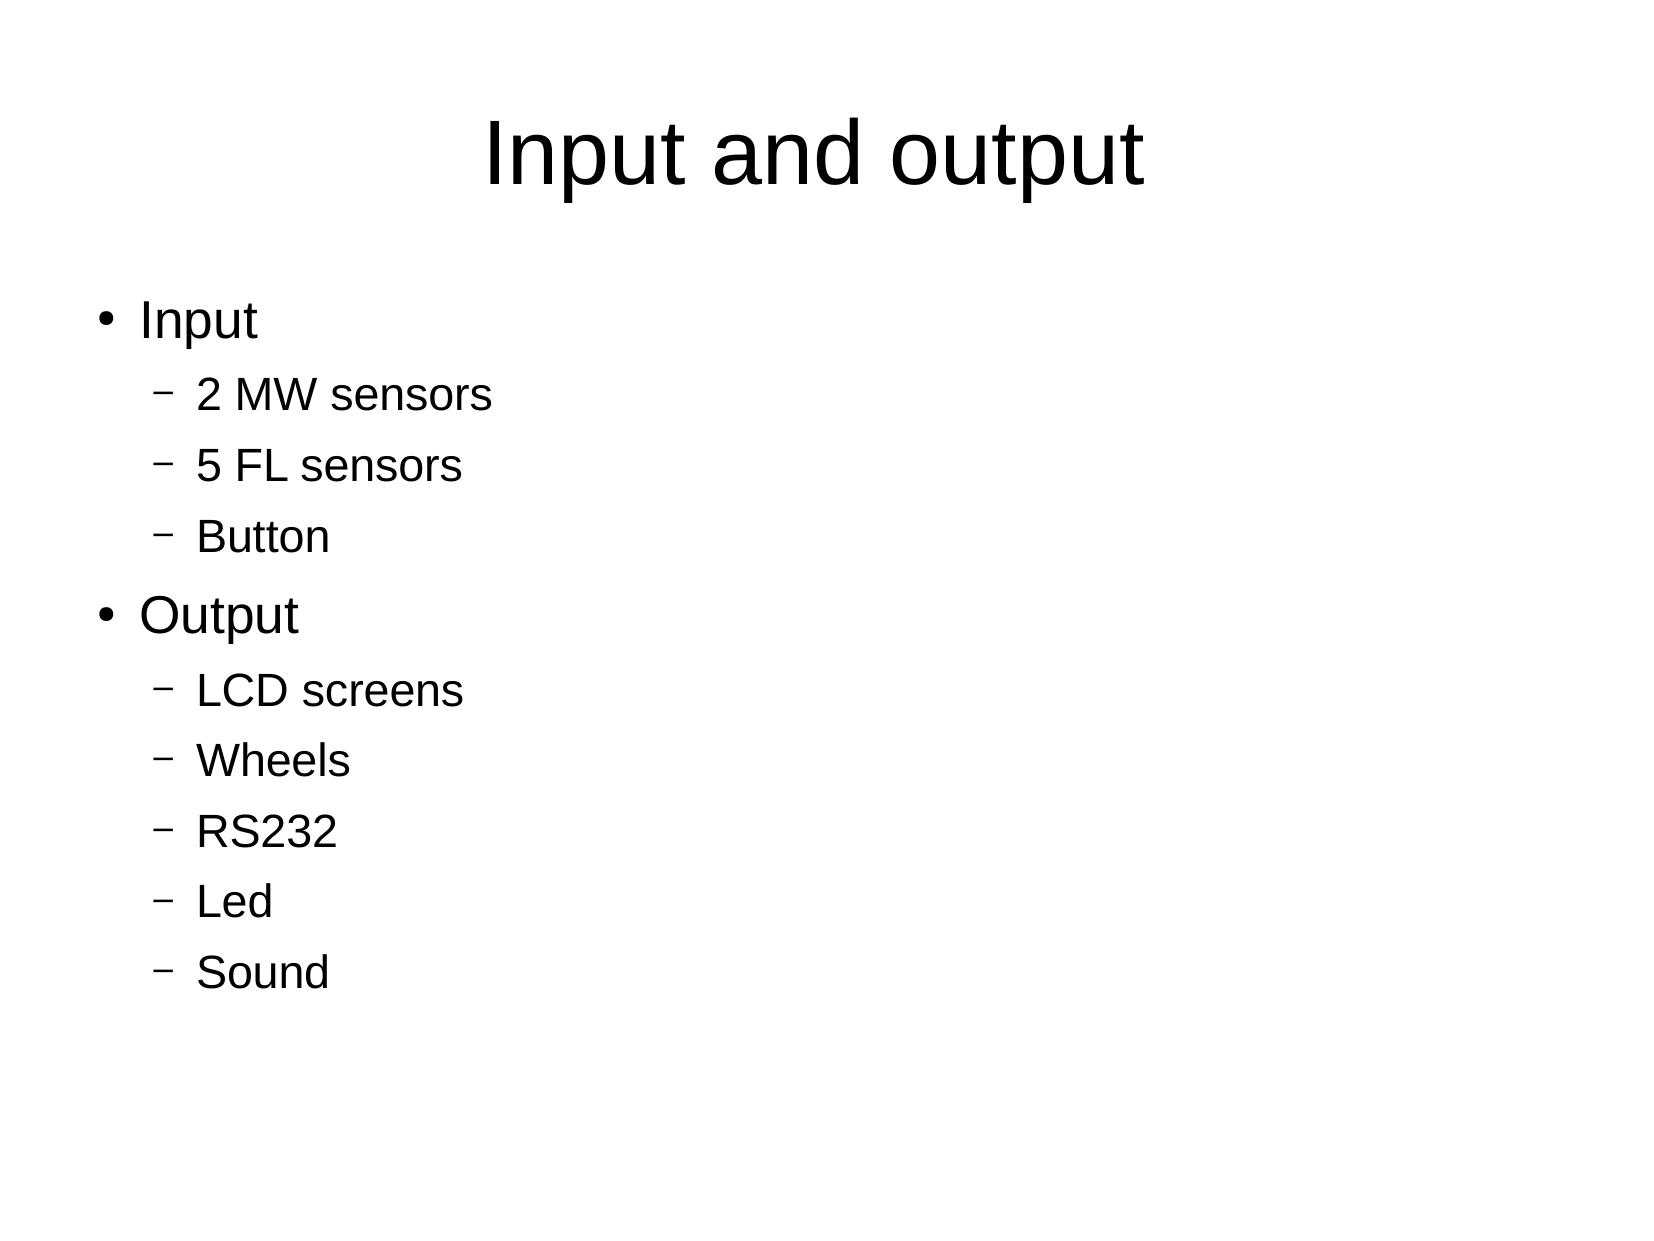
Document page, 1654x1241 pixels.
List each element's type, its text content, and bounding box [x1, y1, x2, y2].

list Input 2 MW sensors 5 FL sensors Button Output LCD screens Wheels RS232 Led Sound [82, 290, 1571, 1010]
title Input and output [82, 49, 1571, 257]
